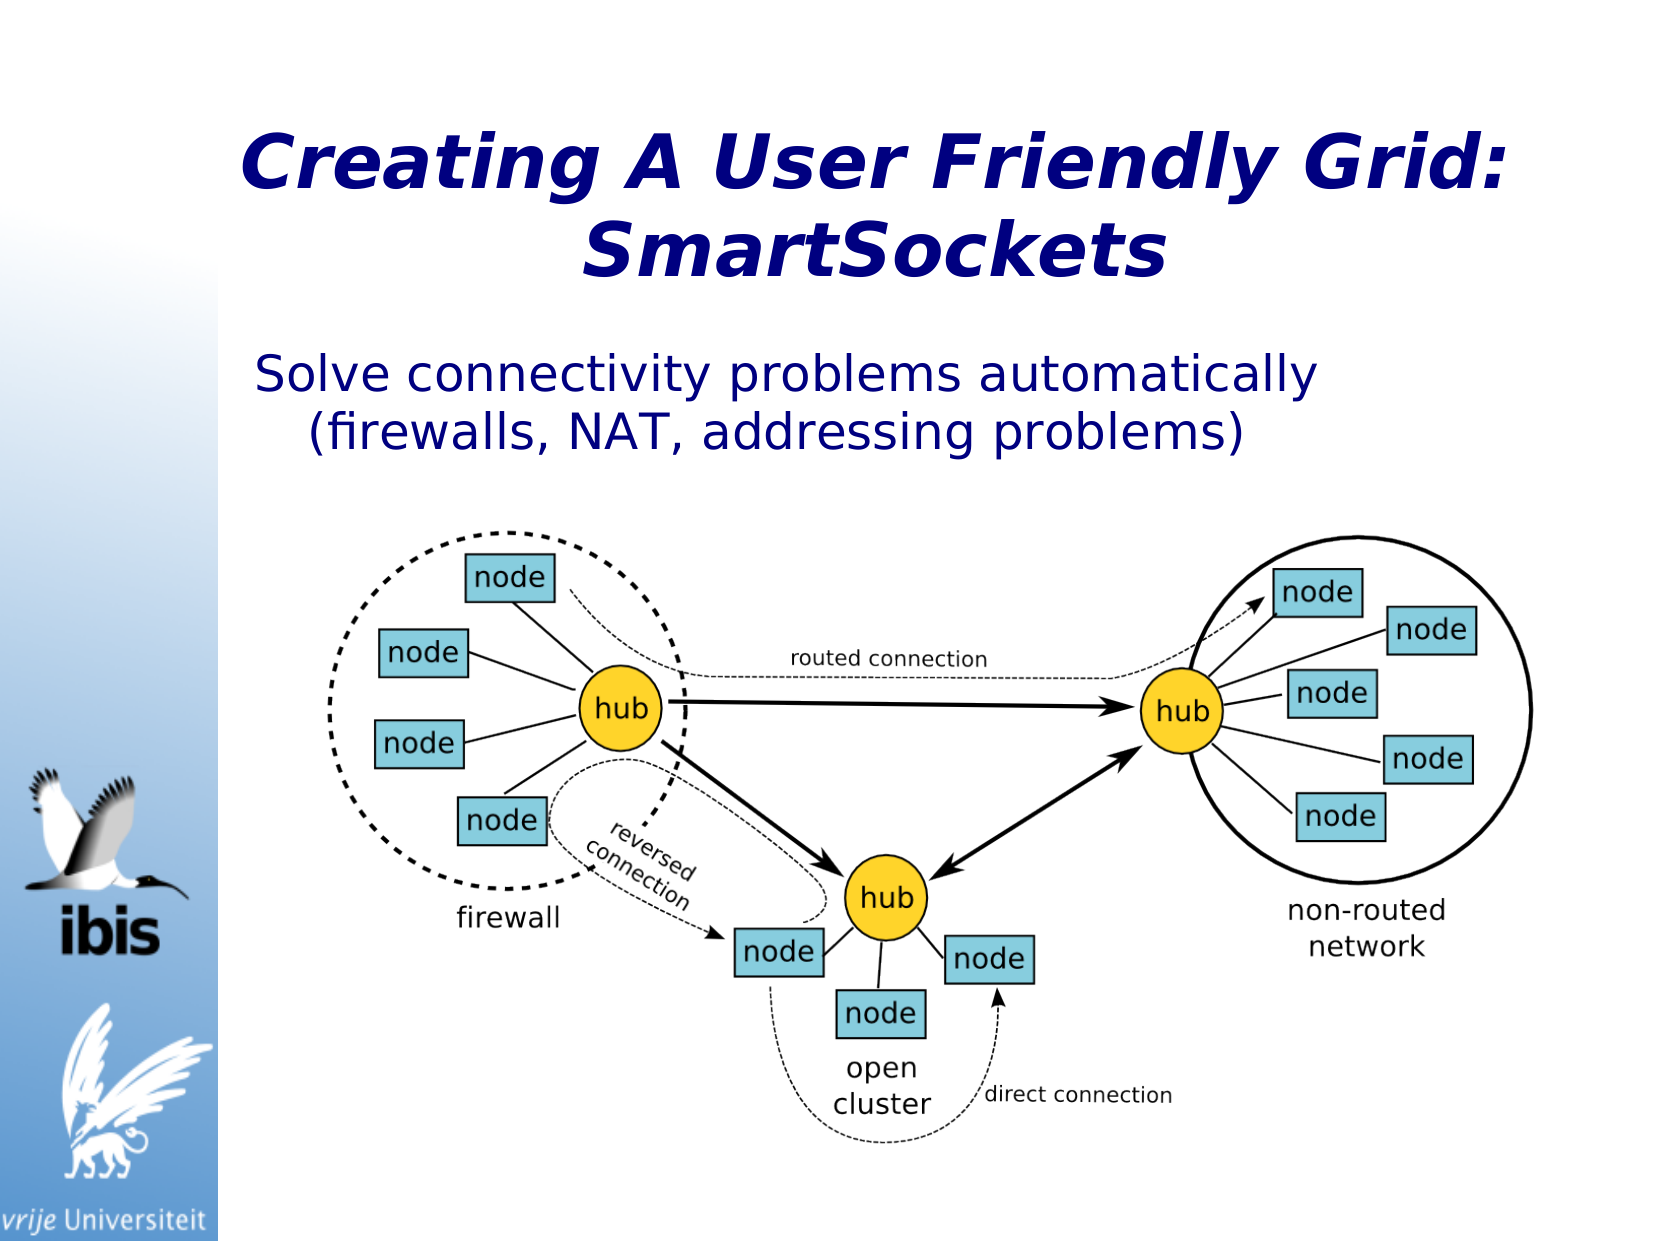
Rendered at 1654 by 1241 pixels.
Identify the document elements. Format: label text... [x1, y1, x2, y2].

picture [0, 0, 218, 1241]
list Solve connectivity problems automatically (firewalls, NAT, addressing problems) [236, 344, 1534, 661]
title Creating A User Friendly Grid: SmartSockets [219, 102, 1534, 311]
picture [317, 509, 1543, 1170]
